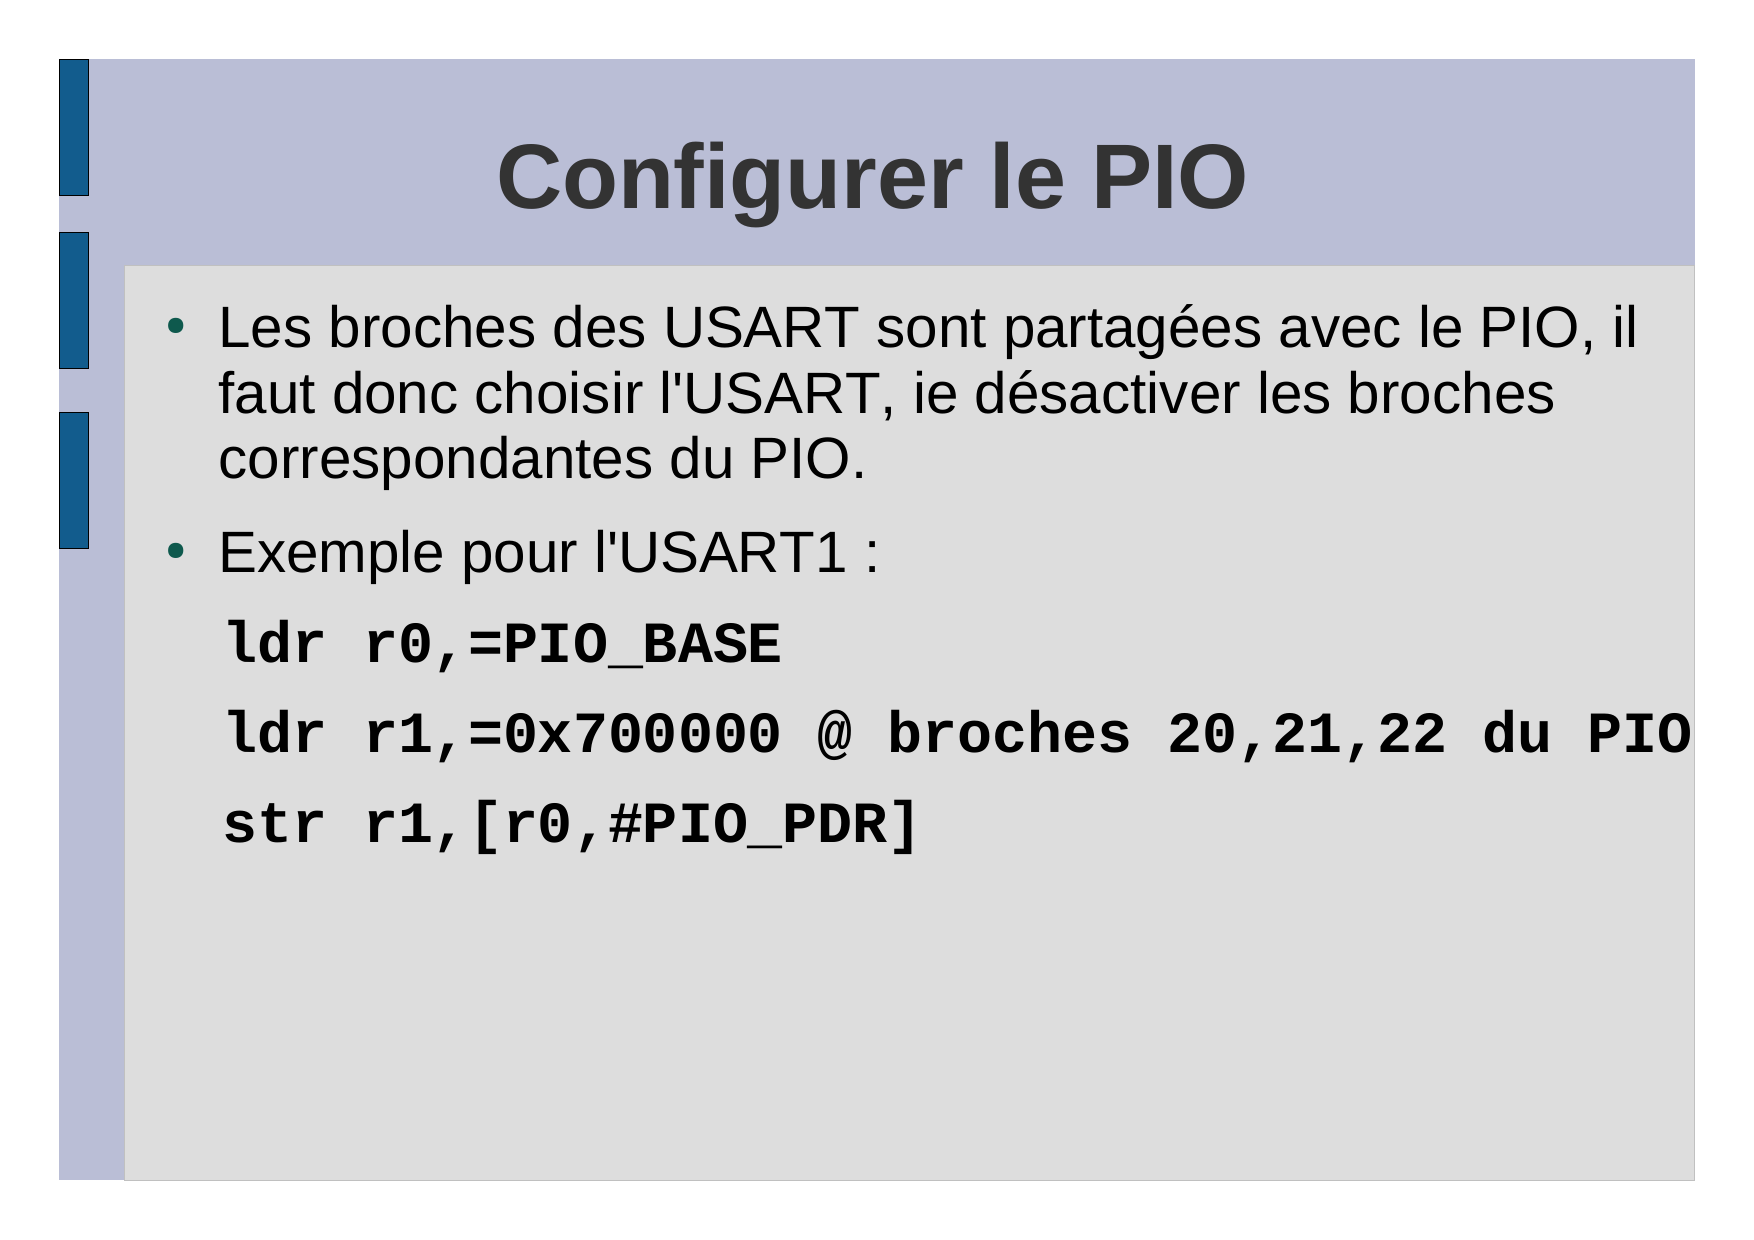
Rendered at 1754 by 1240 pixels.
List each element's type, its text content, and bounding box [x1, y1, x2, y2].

list Les broches des USART sont partagées avec le PIO, il faut donc choisir l'USART, ie désactiver les broches correspondantes du PIO. Exemple pour l'USART1 : ldr r0,=PIO_BASE ldr r1,=0x700000 @ broches 20,21,22 du PIO str r1,[r0,#PIO_PDR] [147, 295, 1695, 1093]
title Configurer le PIO [118, 88, 1654, 266]
